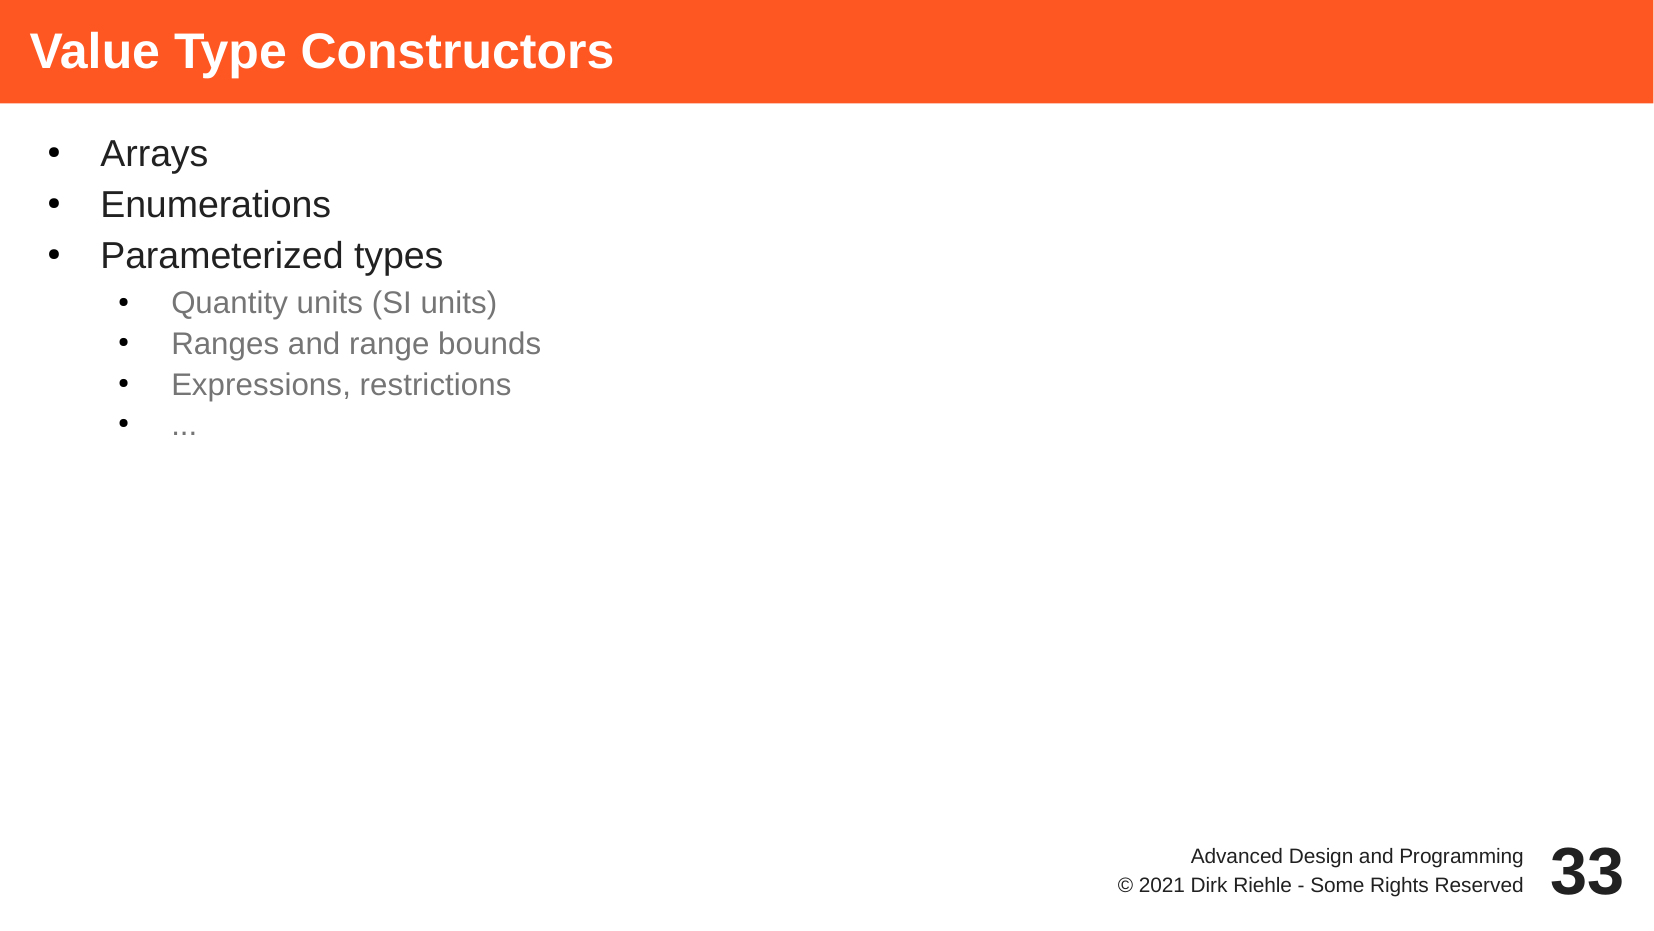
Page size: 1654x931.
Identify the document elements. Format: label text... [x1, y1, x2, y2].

title Value Type Constructors [0, 0, 1654, 104]
list Arrays Enumerations Parameterized types Quantity units (SI units) Ranges and range bounds Expressions, restrictions ... [29, 132, 1625, 813]
